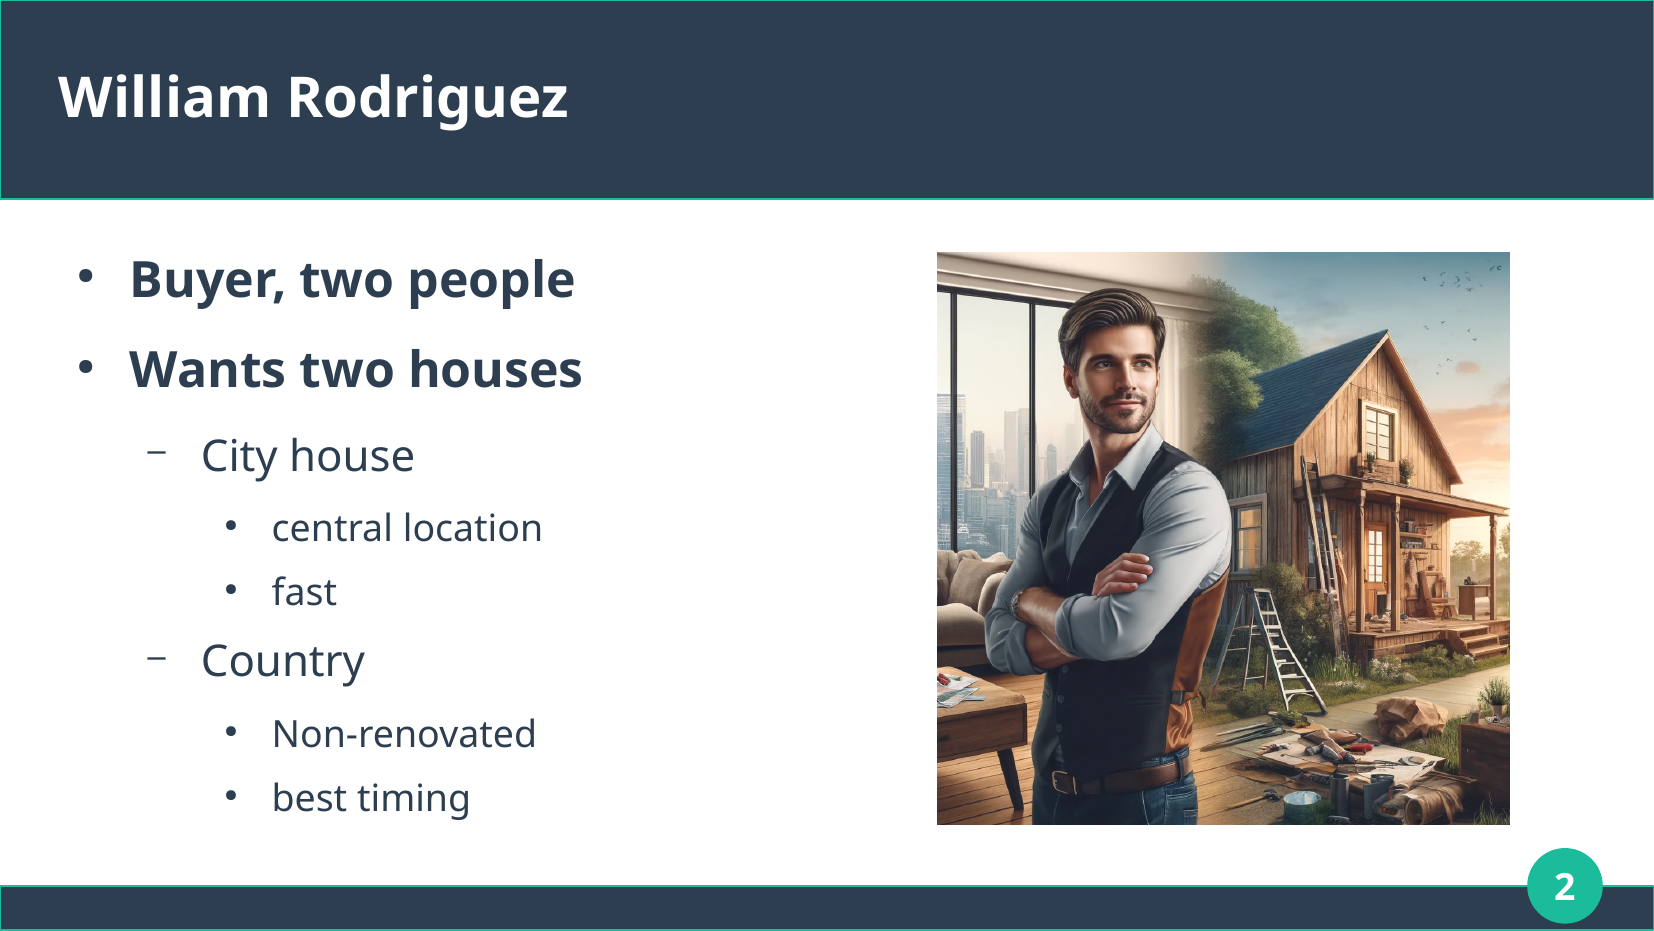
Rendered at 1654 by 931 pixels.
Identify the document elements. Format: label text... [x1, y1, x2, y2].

picture [937, 252, 1510, 826]
list Buyer, two people Wants two houses City house central location fast Country Non-renovated best timing [59, 243, 1595, 864]
title William Rodriguez [59, 37, 1595, 156]
